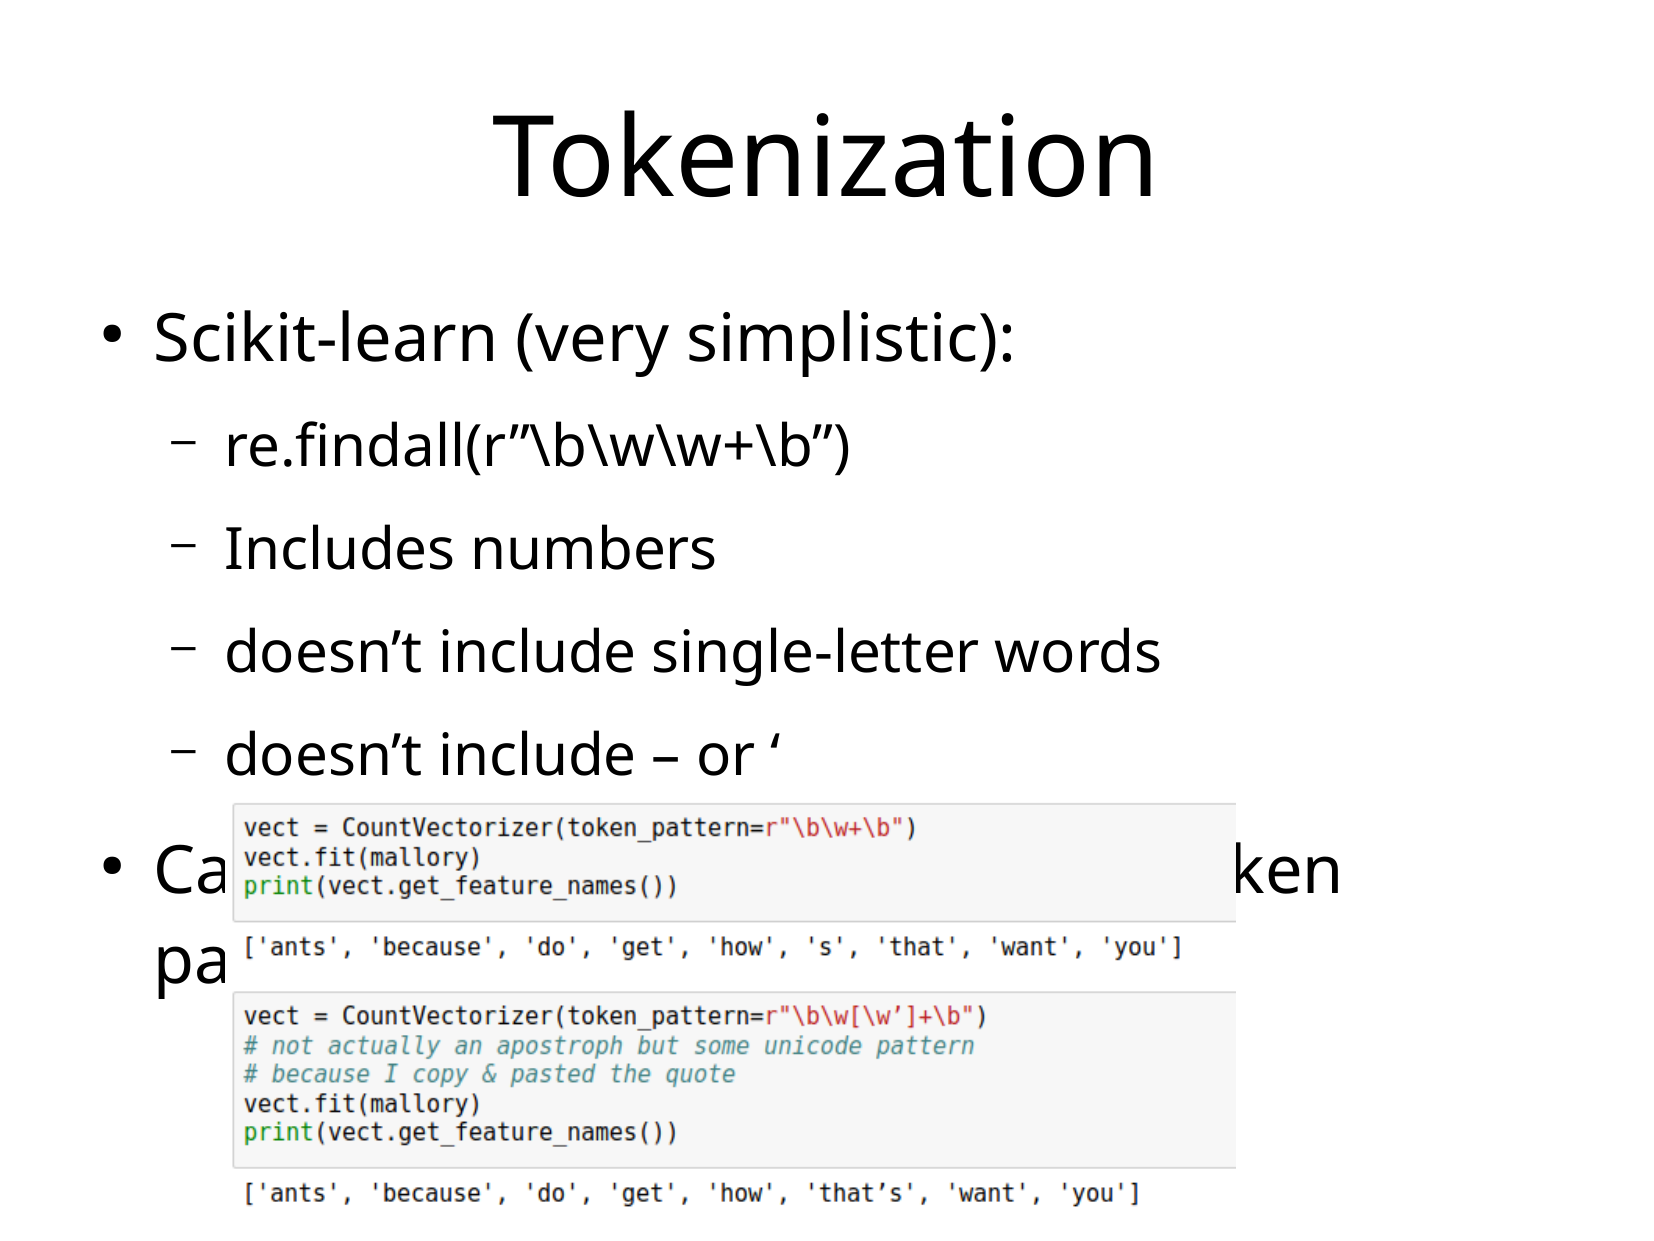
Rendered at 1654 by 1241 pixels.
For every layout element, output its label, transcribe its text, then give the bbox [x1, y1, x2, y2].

picture [225, 794, 1236, 1227]
list Scikit-learn (very simplistic): re.findall(r”\b\w\w+\b”) Includes numbers doesn’t include single-letter words doesn’t include – or ‘ Can change regular expression “token pattern”: [82, 290, 1571, 1010]
title Tokenization [82, 49, 1571, 257]
